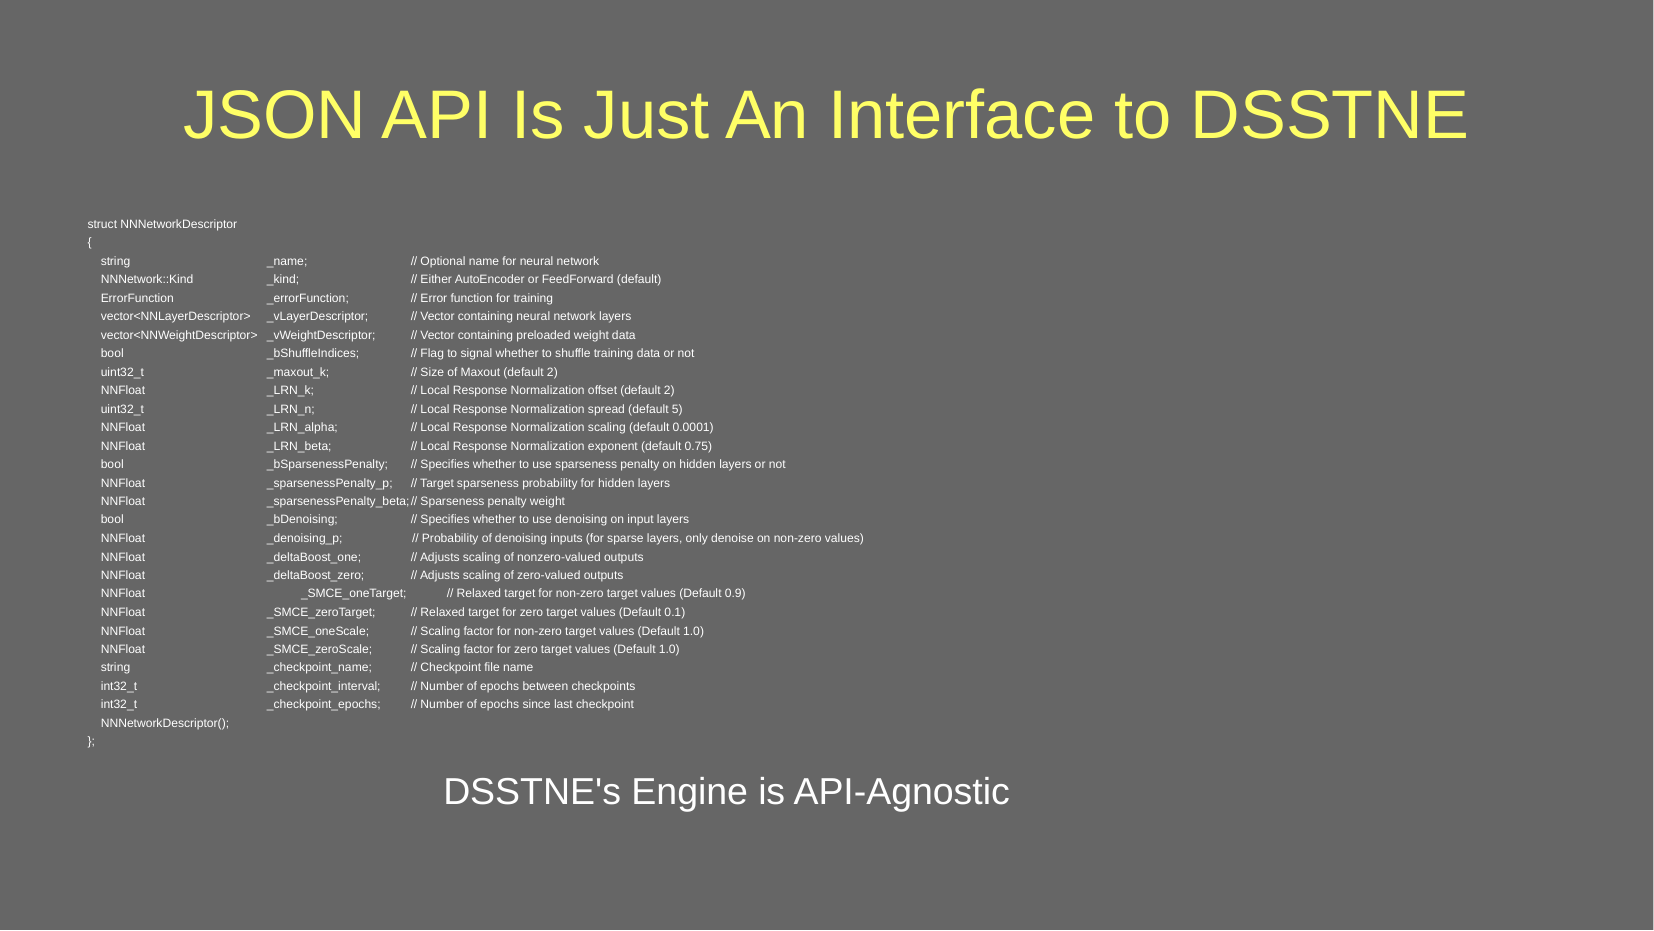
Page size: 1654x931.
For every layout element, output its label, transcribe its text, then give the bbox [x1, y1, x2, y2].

list struct NNNetworkDescriptor { string _name; // Optional name for neural network NNNetwork::Kind _kind; // Either AutoEncoder or FeedForward (default) ErrorFunction _errorFunction; // Error function for training vector<NNLayerDescriptor> _vLayerDescriptor; // Vector containing neural network layers vector<NNWeightDescriptor> _vWeightDescriptor; // Vector containing preloaded weight data bool _bShuffleIndices; // Flag to signal whether to shuffle training data or not uint32_t _maxout_k; // Size of Maxout (default 2) NNFloat _LRN_k; // Local Response Normalization offset (default 2) uint32_t _LRN_n; // Local Response Normalization spread (default 5) NNFloat _LRN_alpha; // Local Response Normalization scaling (default 0.0001) NNFloat _LRN_beta; // Local Response Normalization exponent (default 0.75) bool _bSparsenessPenalty; // Specifies whether to use sparseness penalty on hidden layers or not NNFloat _sparsenessPenalty_p; // Target sparseness probability for hidden layers NNFloat _sparsenessPenalty_beta; // Sparseness penalty weight bool _bDenoising; // Specifies whether to use denoising on input layers NNFloat _denoising_p; // Probability of denoising inputs (for sparse layers, only denoise on non-zero values) NNFloat _deltaBoost_one; // Adjusts scaling of nonzero-valued outputs NNFloat _deltaBoost_zero; // Adjusts scaling of zero-valued outputs NNFloat _SMCE_oneTarget; // Relaxed target for non-zero target values (Default 0.9) NNFloat _SMCE_zeroTarget; // Relaxed target for zero target values (Default 0.1) NNFloat _SMCE_oneScale; // Scaling factor for non-zero target values (Default 1.0) NNFloat _SMCE_zeroScale; // Scaling factor for zero target values (Default 1.0) string _checkpoint_name; // Checkpoint file name int32_t _checkpoint_interval; // Number of epochs between checkpoints int32_t _checkpoint_epochs; // Number of epochs since last checkpoint NNNetworkDescriptor(); }; [82, 217, 1571, 757]
title JSON API Is Just An Interface to DSSTNE [82, 36, 1571, 193]
text_box DSSTNE's Engine is API-Agnostic [428, 762, 1026, 820]
